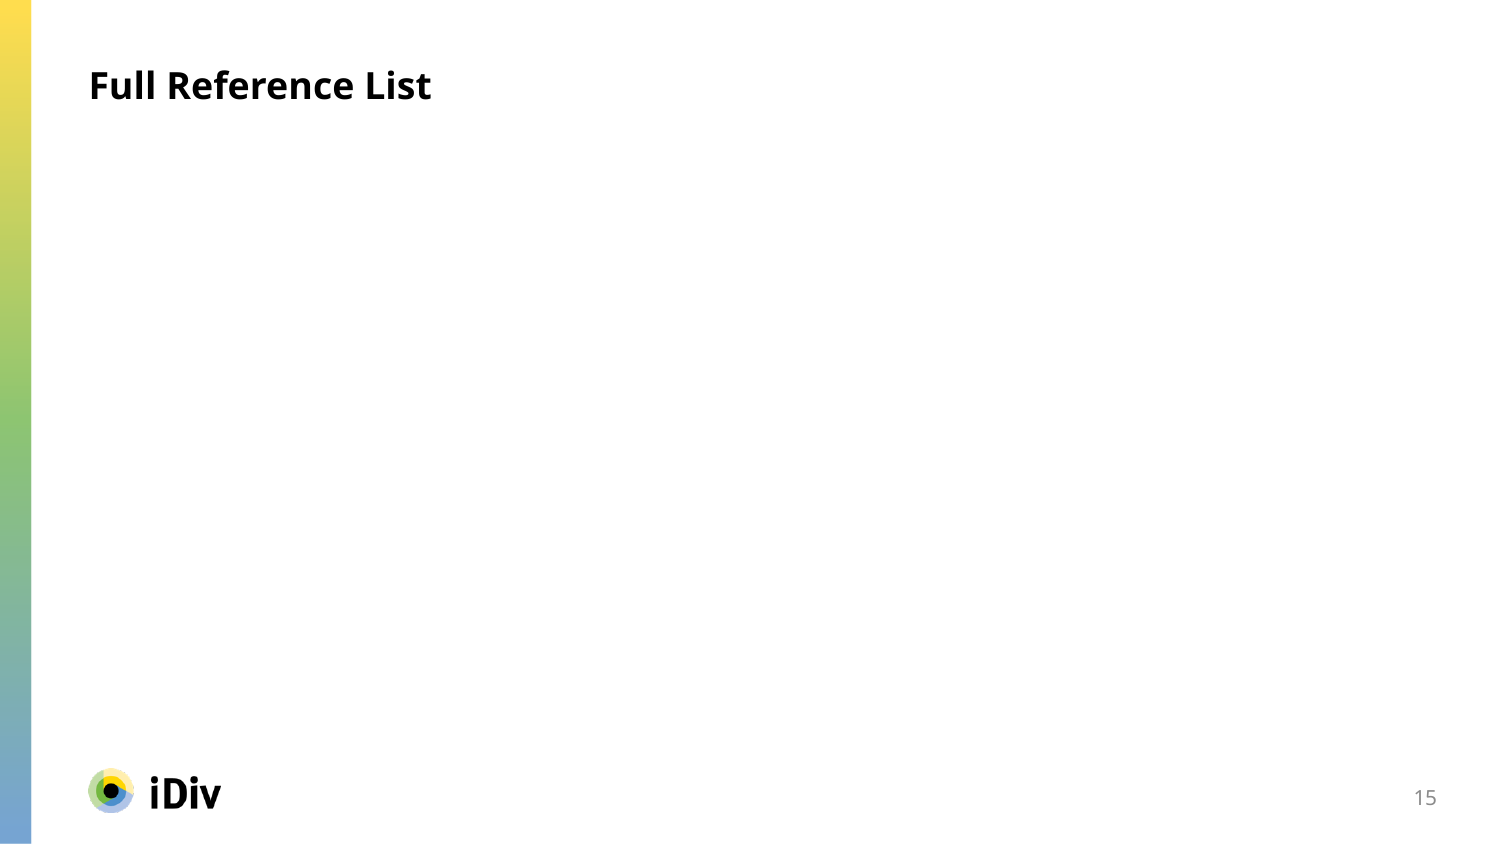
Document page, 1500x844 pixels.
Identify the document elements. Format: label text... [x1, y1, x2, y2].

list Full Reference List [88, 61, 1437, 157]
slide_number <numéro> [1240, 767, 1437, 813]
picture [0, 0, 1500, 844]
